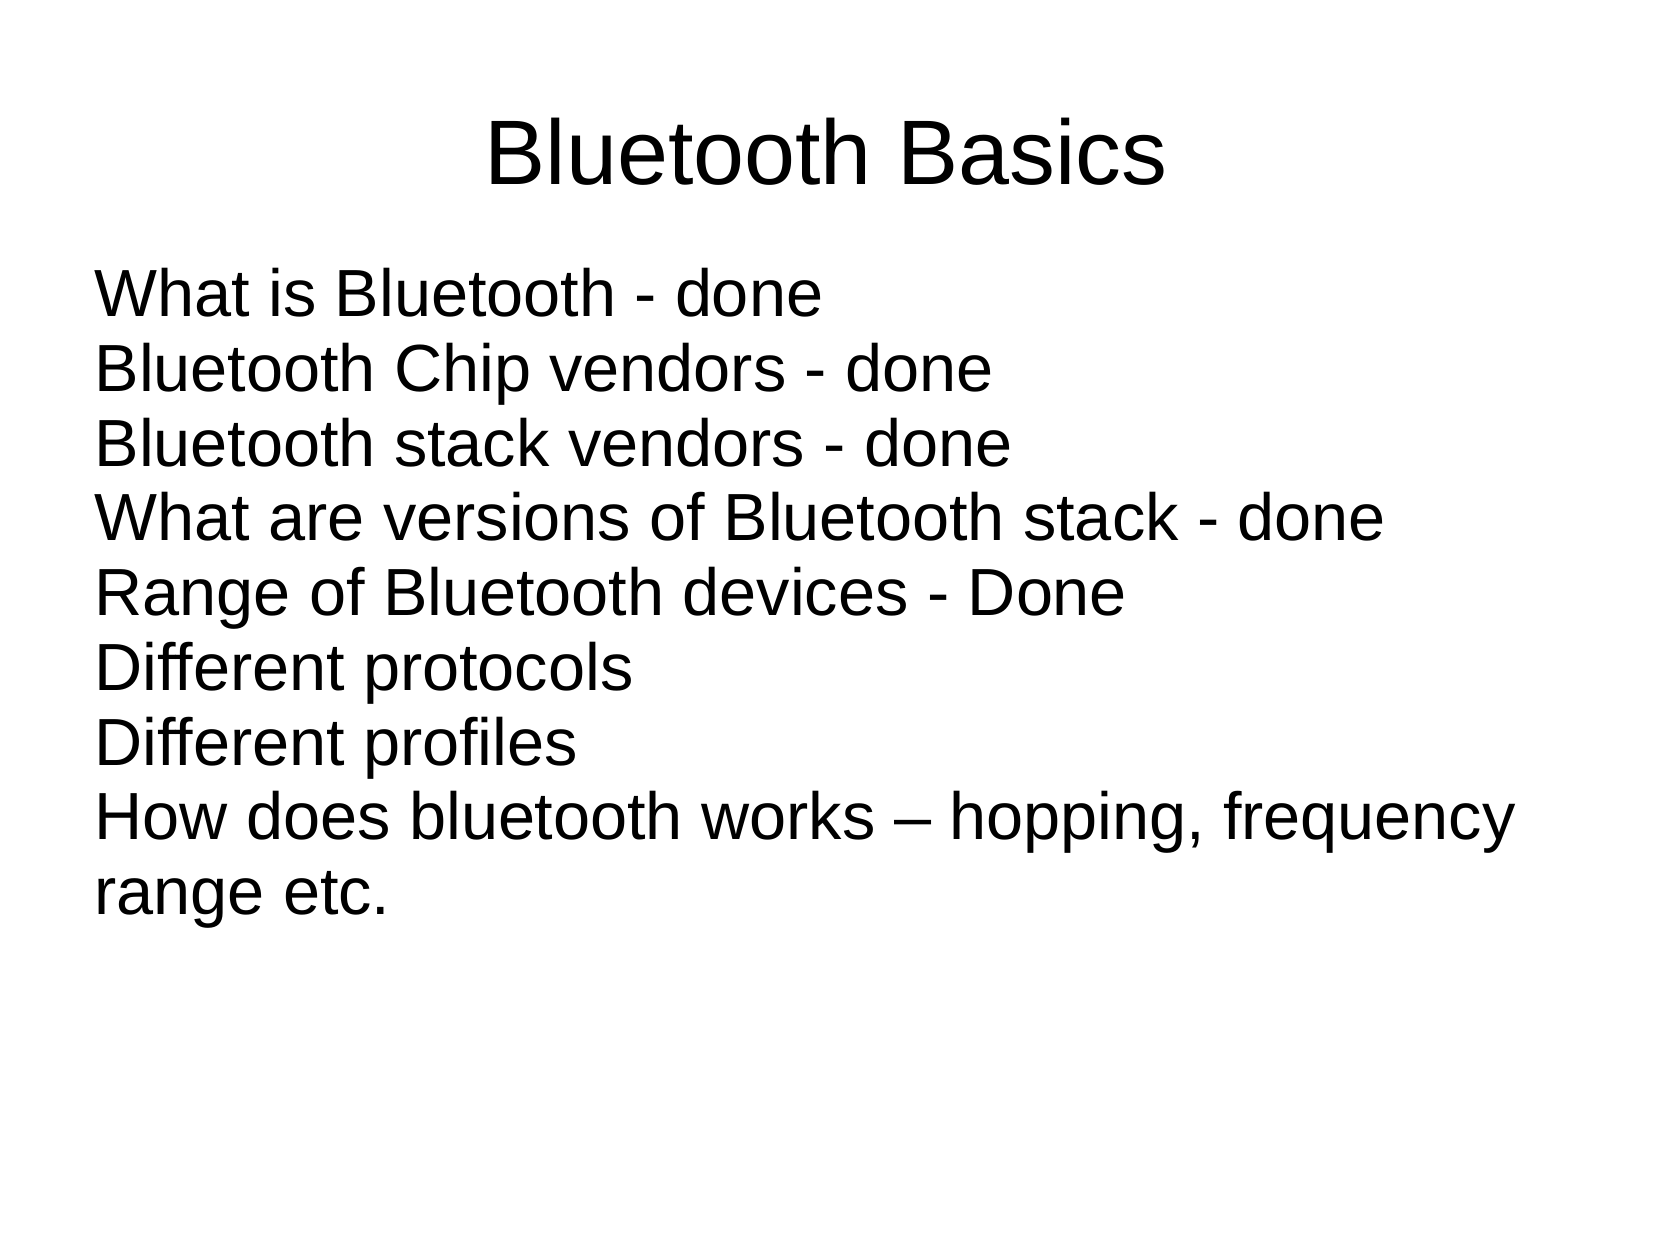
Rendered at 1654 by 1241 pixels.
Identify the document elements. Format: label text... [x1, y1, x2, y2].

title Bluetooth Basics [82, 49, 1571, 257]
subtitle What is Bluetooth - done Bluetooth Chip vendors - done Bluetooth stack vendors - done What are versions of Bluetooth stack - done Range of Bluetooth devices - Done Different protocols Different profiles How does bluetooth works – hopping, frequency range etc. [94, 255, 1583, 1154]
